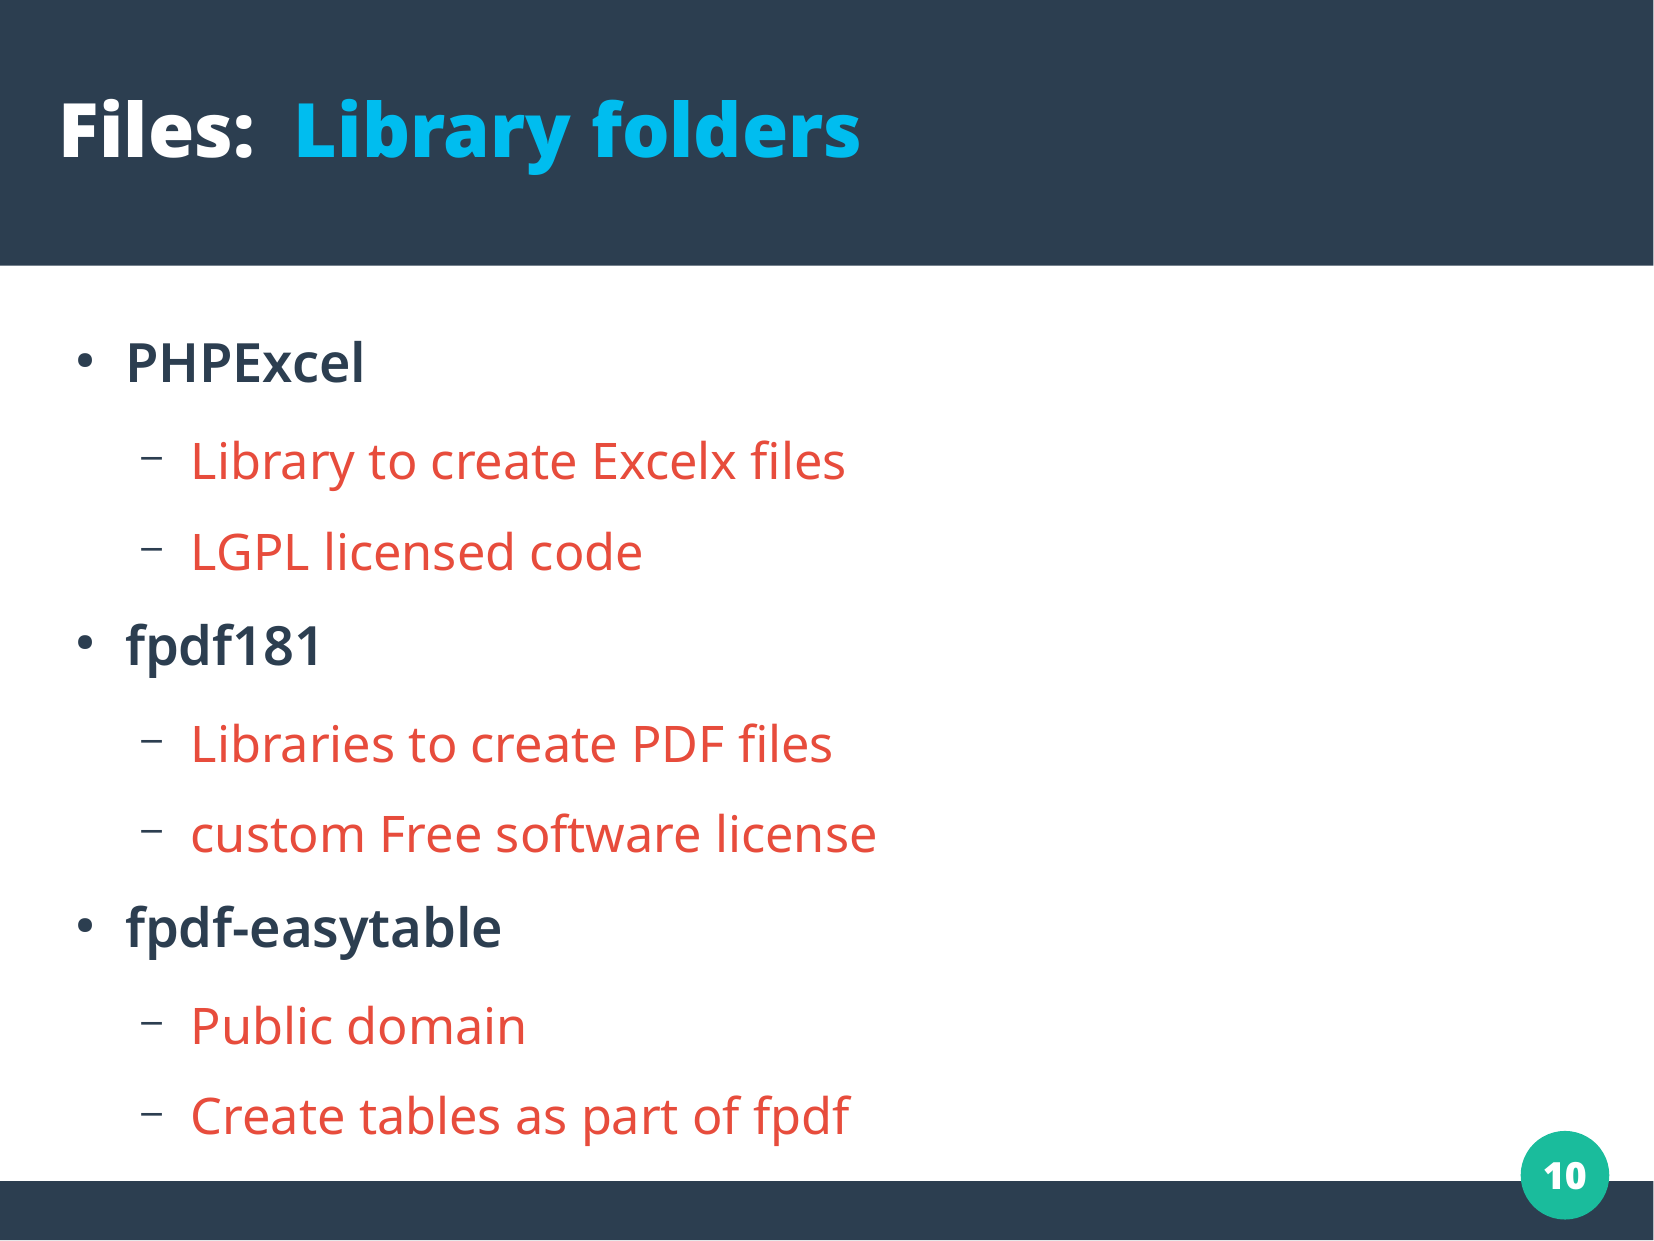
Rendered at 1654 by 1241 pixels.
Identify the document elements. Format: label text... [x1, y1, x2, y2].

list PHPExcel Library to create Excelx files LGPL licensed code fpdf181 Libraries to create PDF files custom Free software license fpdf-easytable Public domain Create tables as part of fpdf [59, 324, 1595, 1152]
title Files: Library folders [59, 49, 1595, 207]
